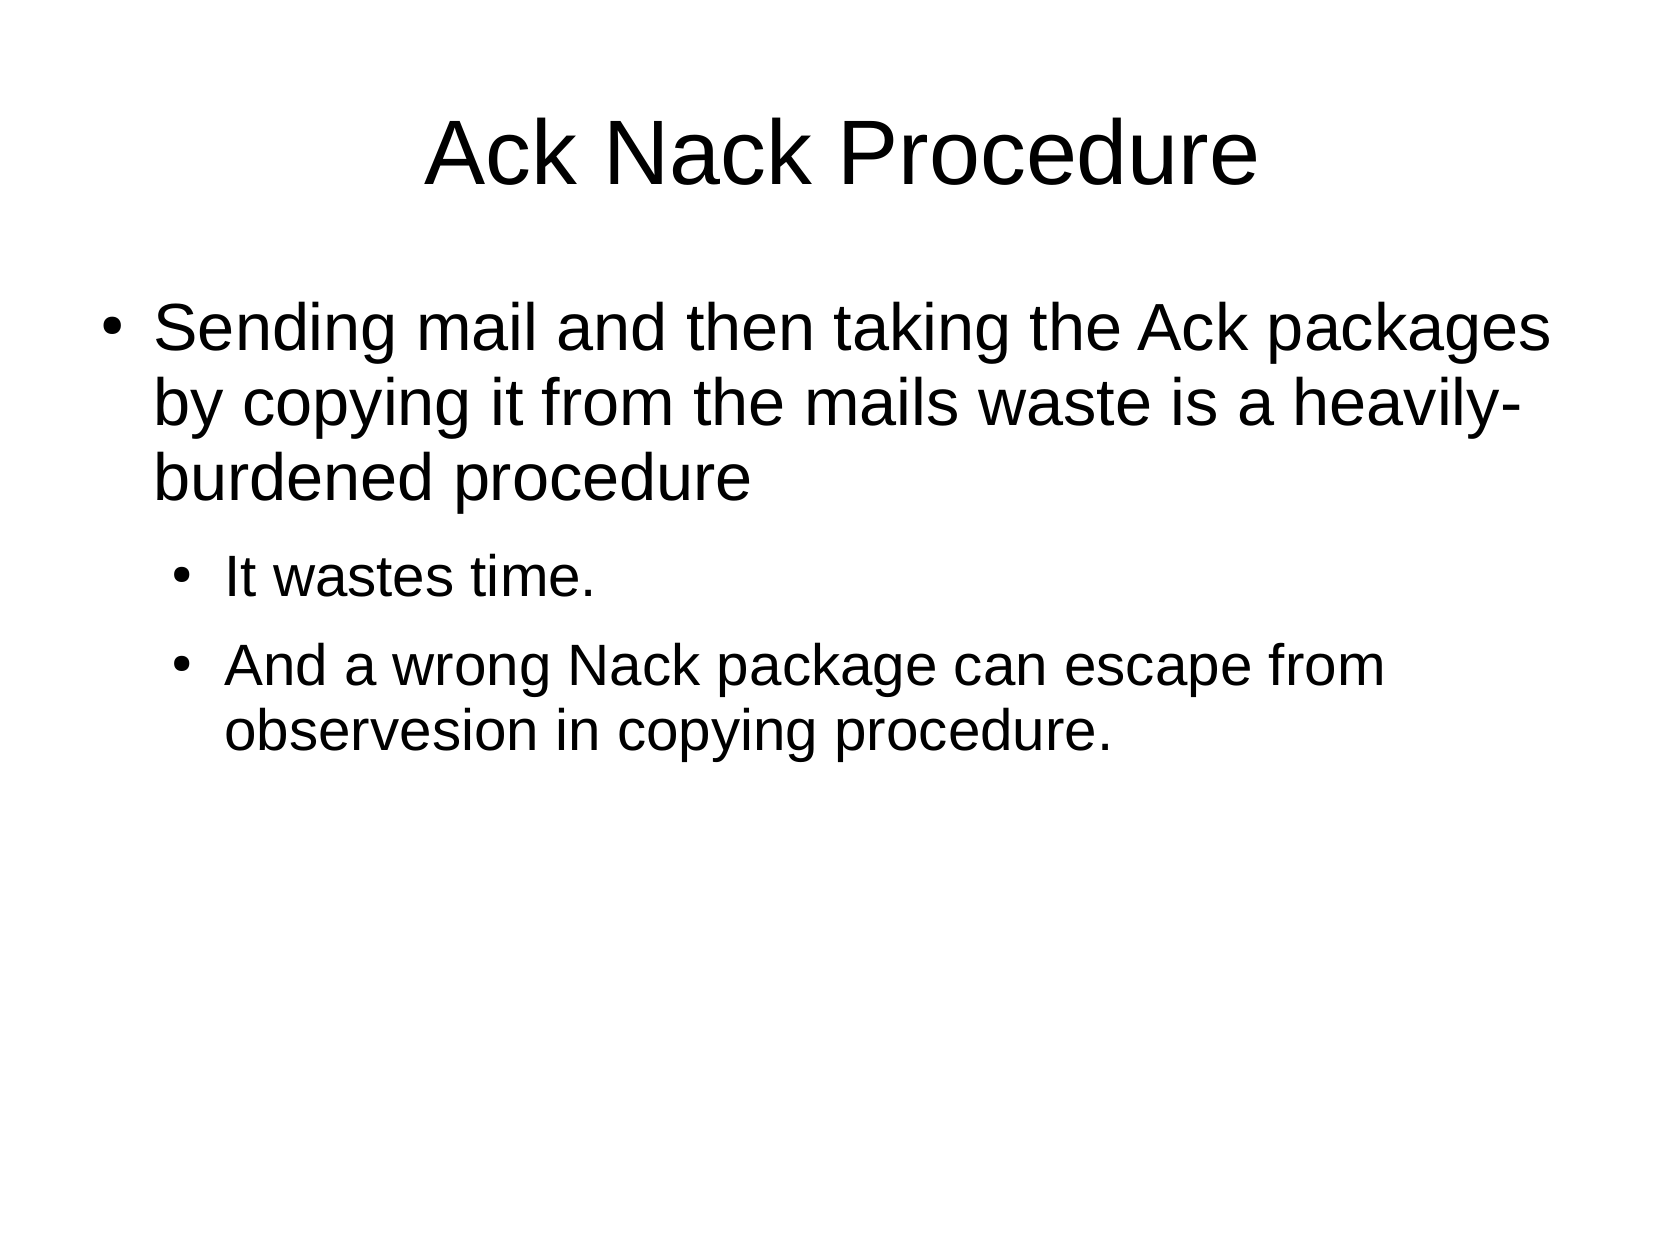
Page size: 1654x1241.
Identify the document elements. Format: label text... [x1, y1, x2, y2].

title Ack Nack Procedure [82, 56, 1571, 250]
list Sending mail and then taking the Ack packages by copying it from the mails waste is a heavily-burdened procedure It wastes time. And a wrong Nack package can escape from observesion in copying procedure. [82, 290, 1571, 1109]
